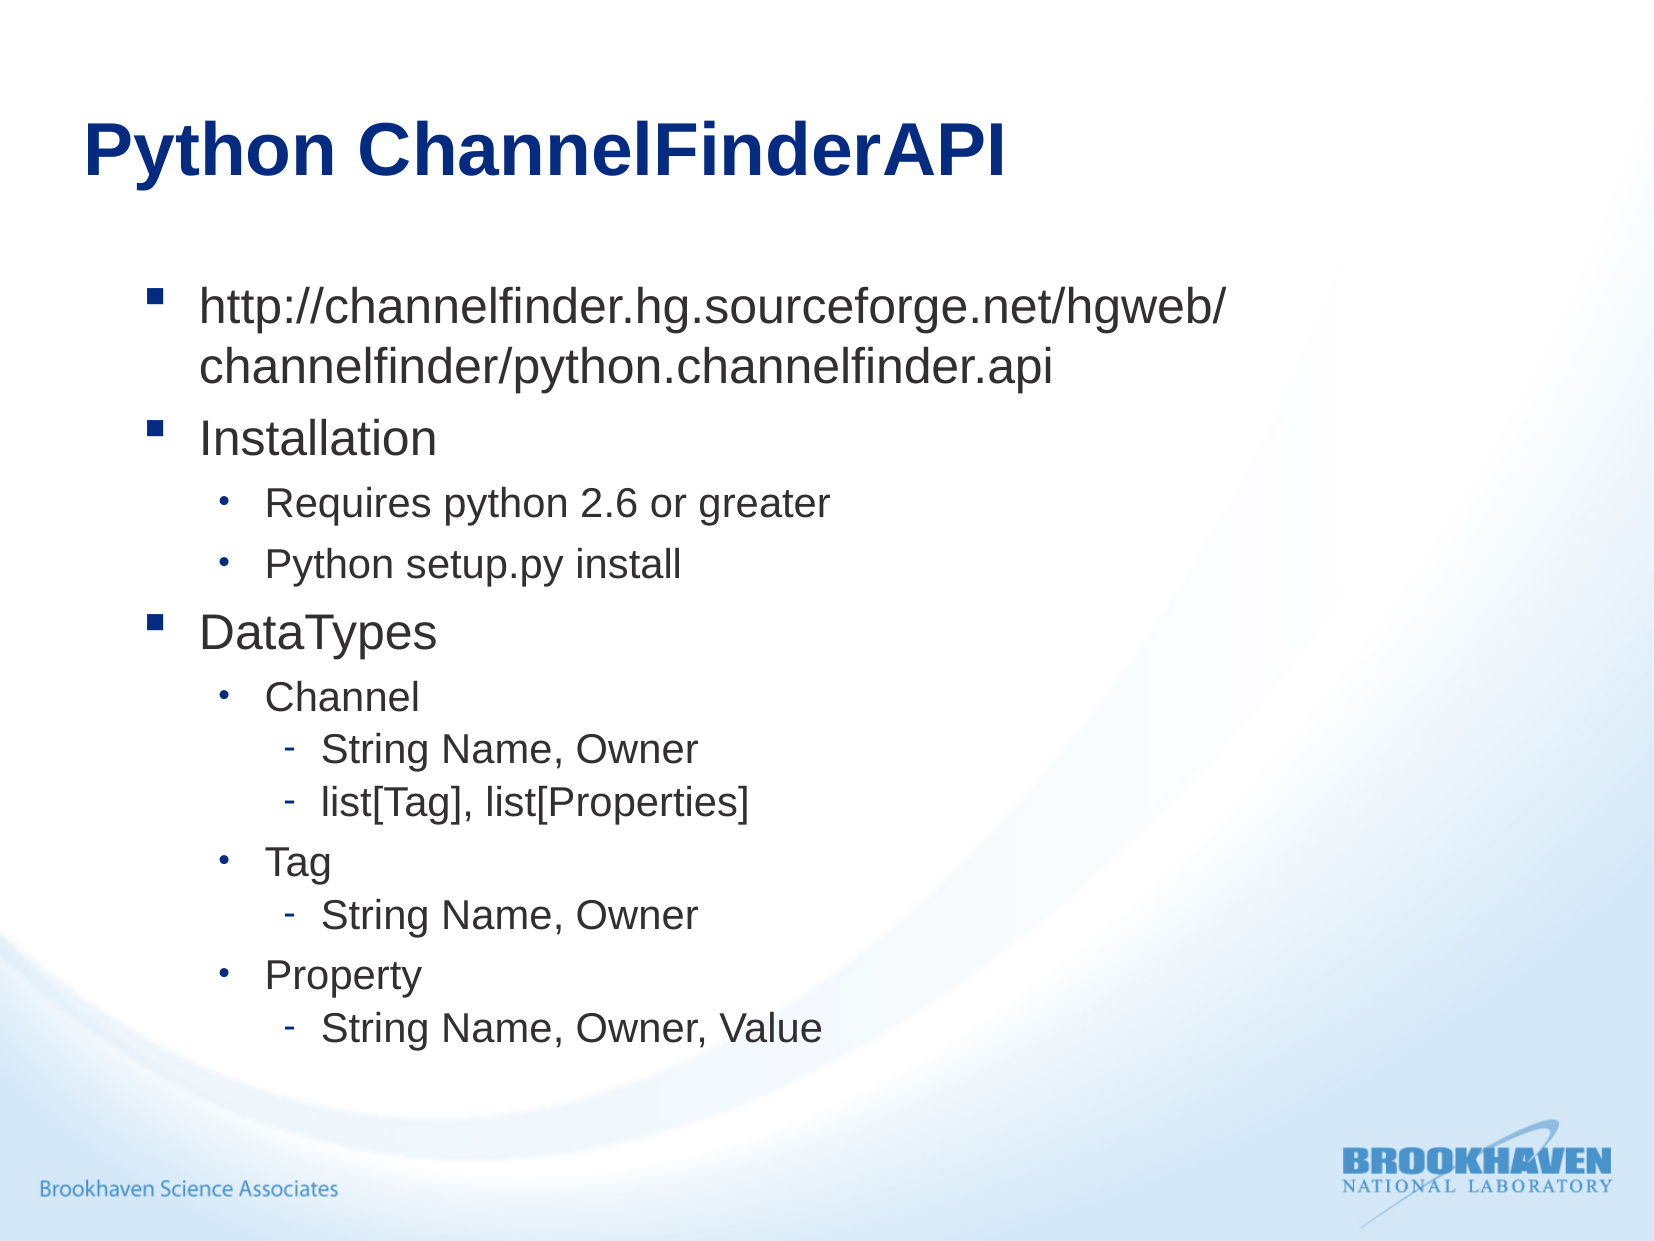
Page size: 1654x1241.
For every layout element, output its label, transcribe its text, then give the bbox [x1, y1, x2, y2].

list http://channelfinder.hg.sourceforge.net/hgweb/channelfinder/python.channelfinder.api Installation Requires python 2.6 or greater Python setup.py install DataTypes Channel String Name, Owner list[Tag], list[Properties] Tag String Name, Owner Property String Name, Owner, Value [127, 265, 1506, 1058]
picture [0, 0, 1654, 1241]
title Python ChannelFinderAPI [68, 54, 1585, 253]
